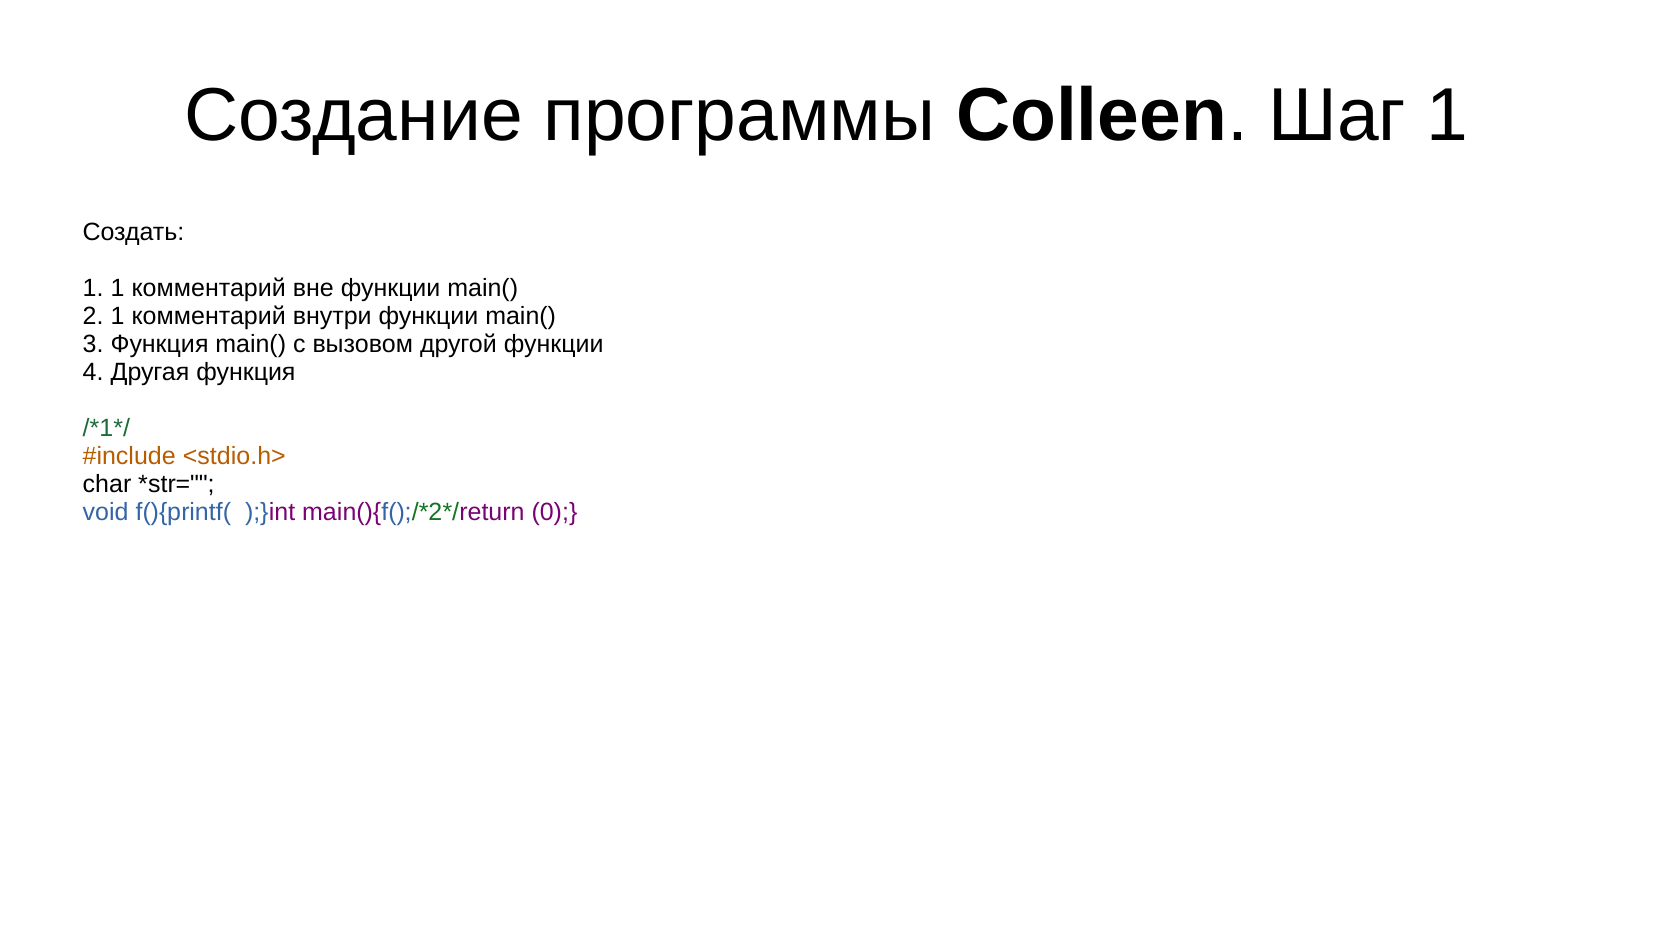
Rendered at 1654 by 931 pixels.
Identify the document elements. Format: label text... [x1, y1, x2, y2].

subtitle Создать: 1. 1 комментарий вне функции main() 2. 1 комментарий внутри функции main() 3. Функция main() с вызовом другой функции 4. Другая функция /*1*/ #include <stdio.h> char *str=""; void f(){printf( );}int main(){f();/*2*/return (0);} [82, 217, 1571, 758]
title Создание программы Colleen. Шаг 1 [82, 37, 1571, 193]
